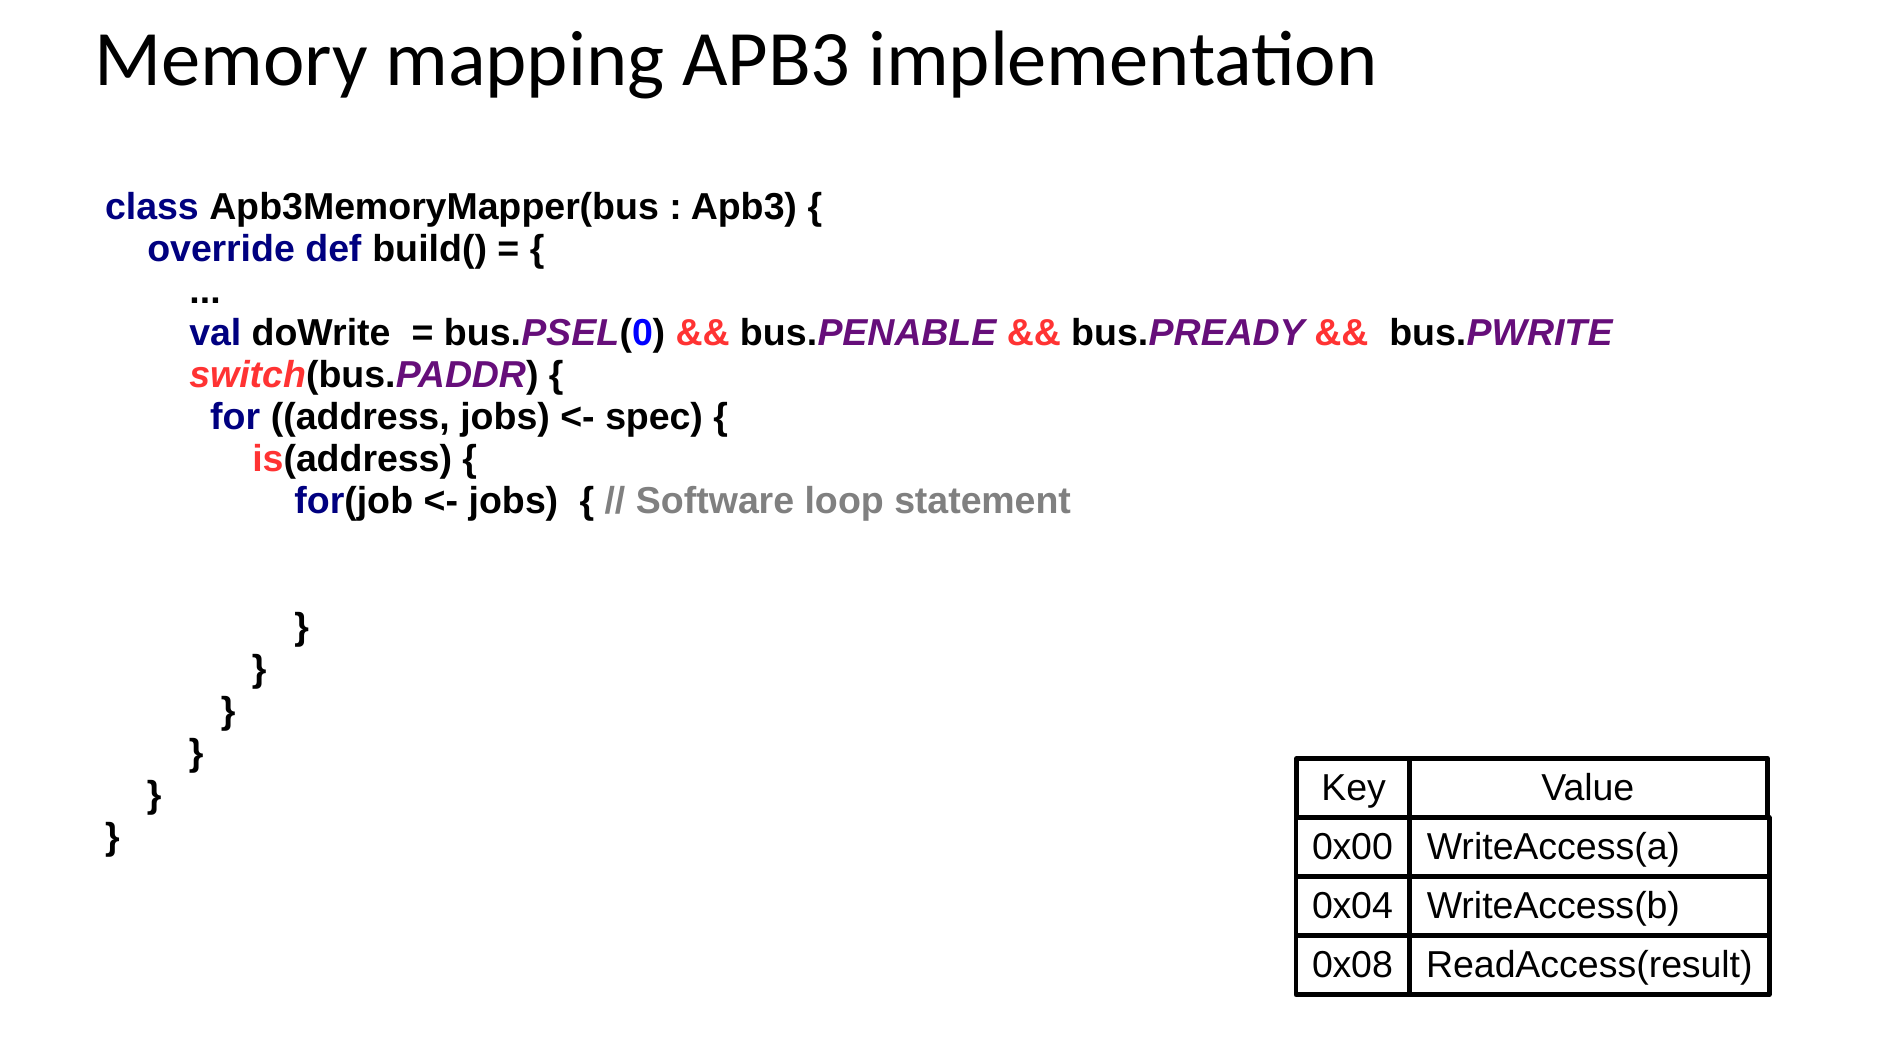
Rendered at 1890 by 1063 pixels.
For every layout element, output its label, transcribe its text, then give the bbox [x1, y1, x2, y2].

title Memory mapping APB3 implementation [94, 0, 1796, 155]
picture [1293, 755, 1772, 997]
text_box class Apb3MemoryMapper(bus : Apb3) { override def build() = { ... val doWrite = bus.PSEL(0) && bus.PENABLE && bus.PREADY && bus.PWRITE switch(bus.PADDR) { for ((address, jobs) <- spec) { is(address) { for(job <- jobs) { // Software loop statement } } } } } } [90, 178, 1819, 1058]
